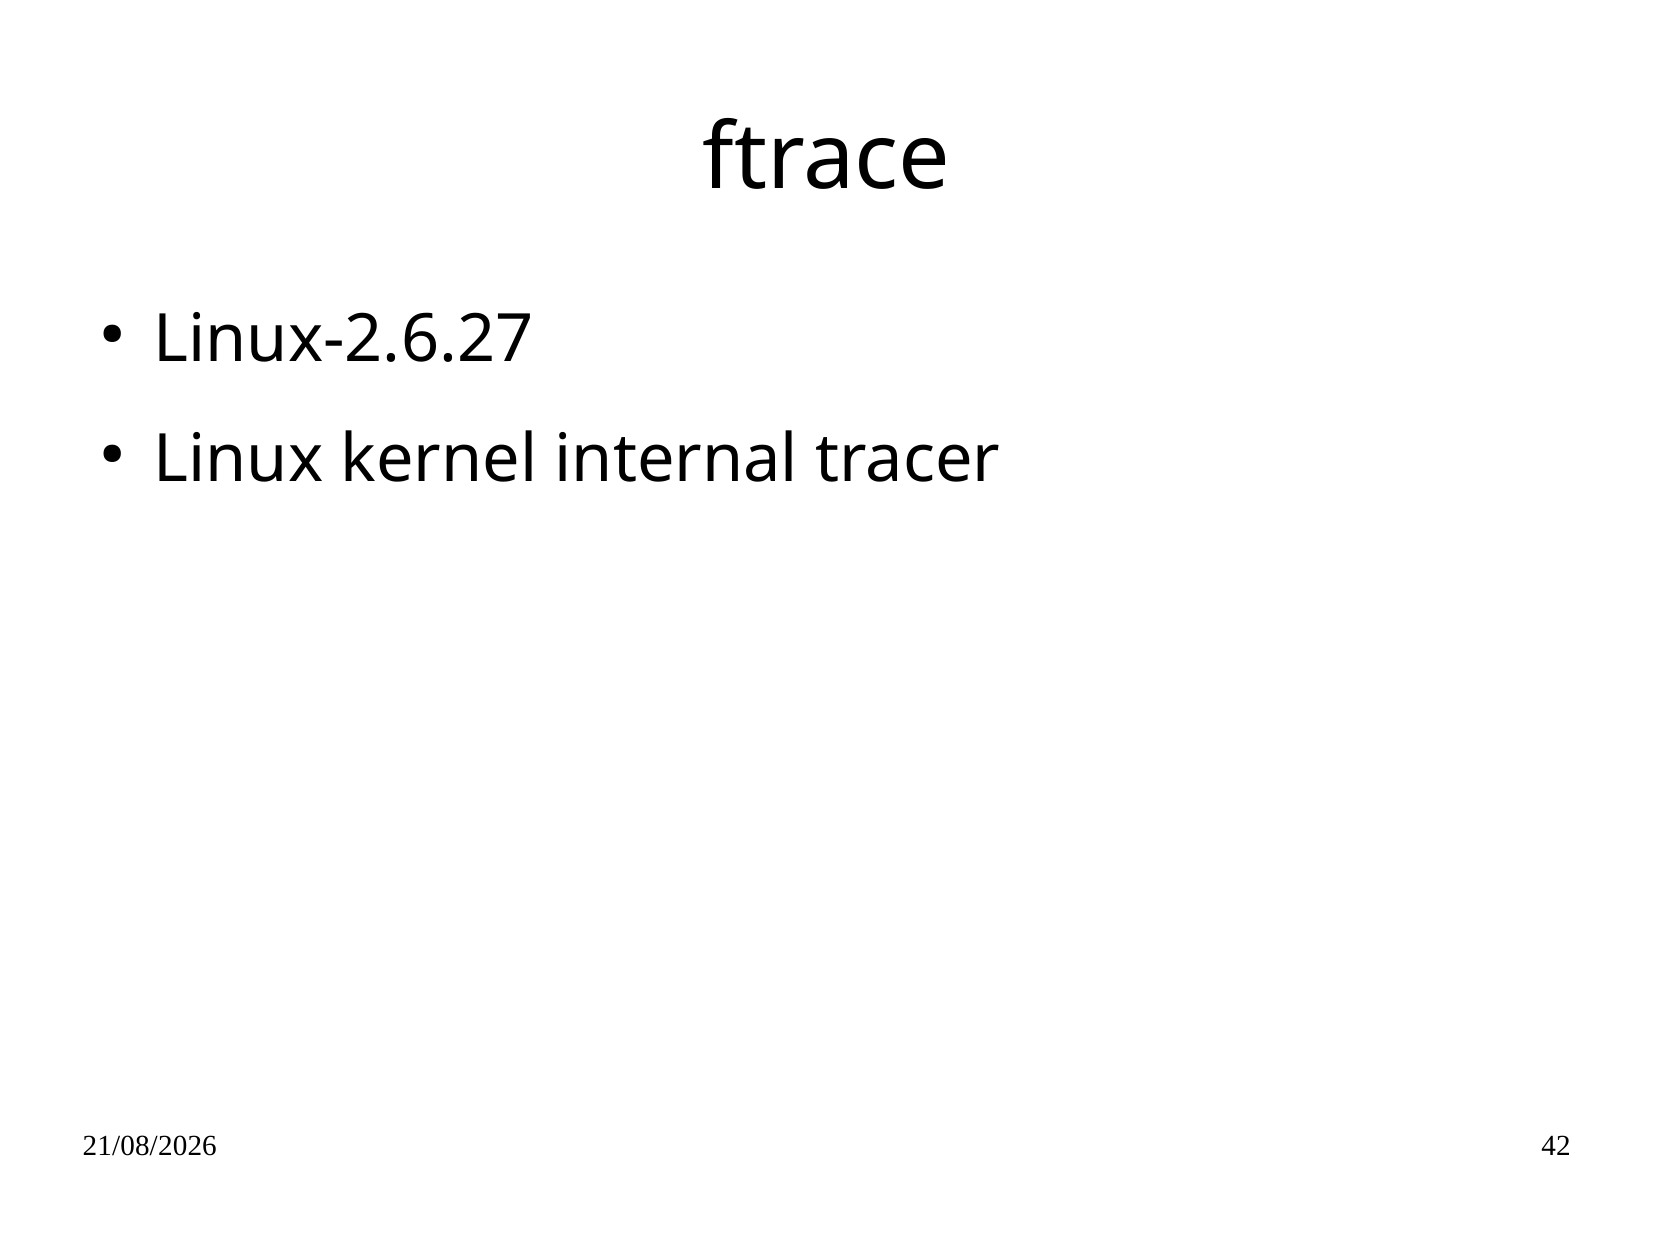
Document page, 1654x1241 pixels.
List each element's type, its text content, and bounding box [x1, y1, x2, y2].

title ftrace [82, 49, 1571, 257]
list Linux-2.6.27 Linux kernel internal tracer [82, 290, 1571, 1010]
